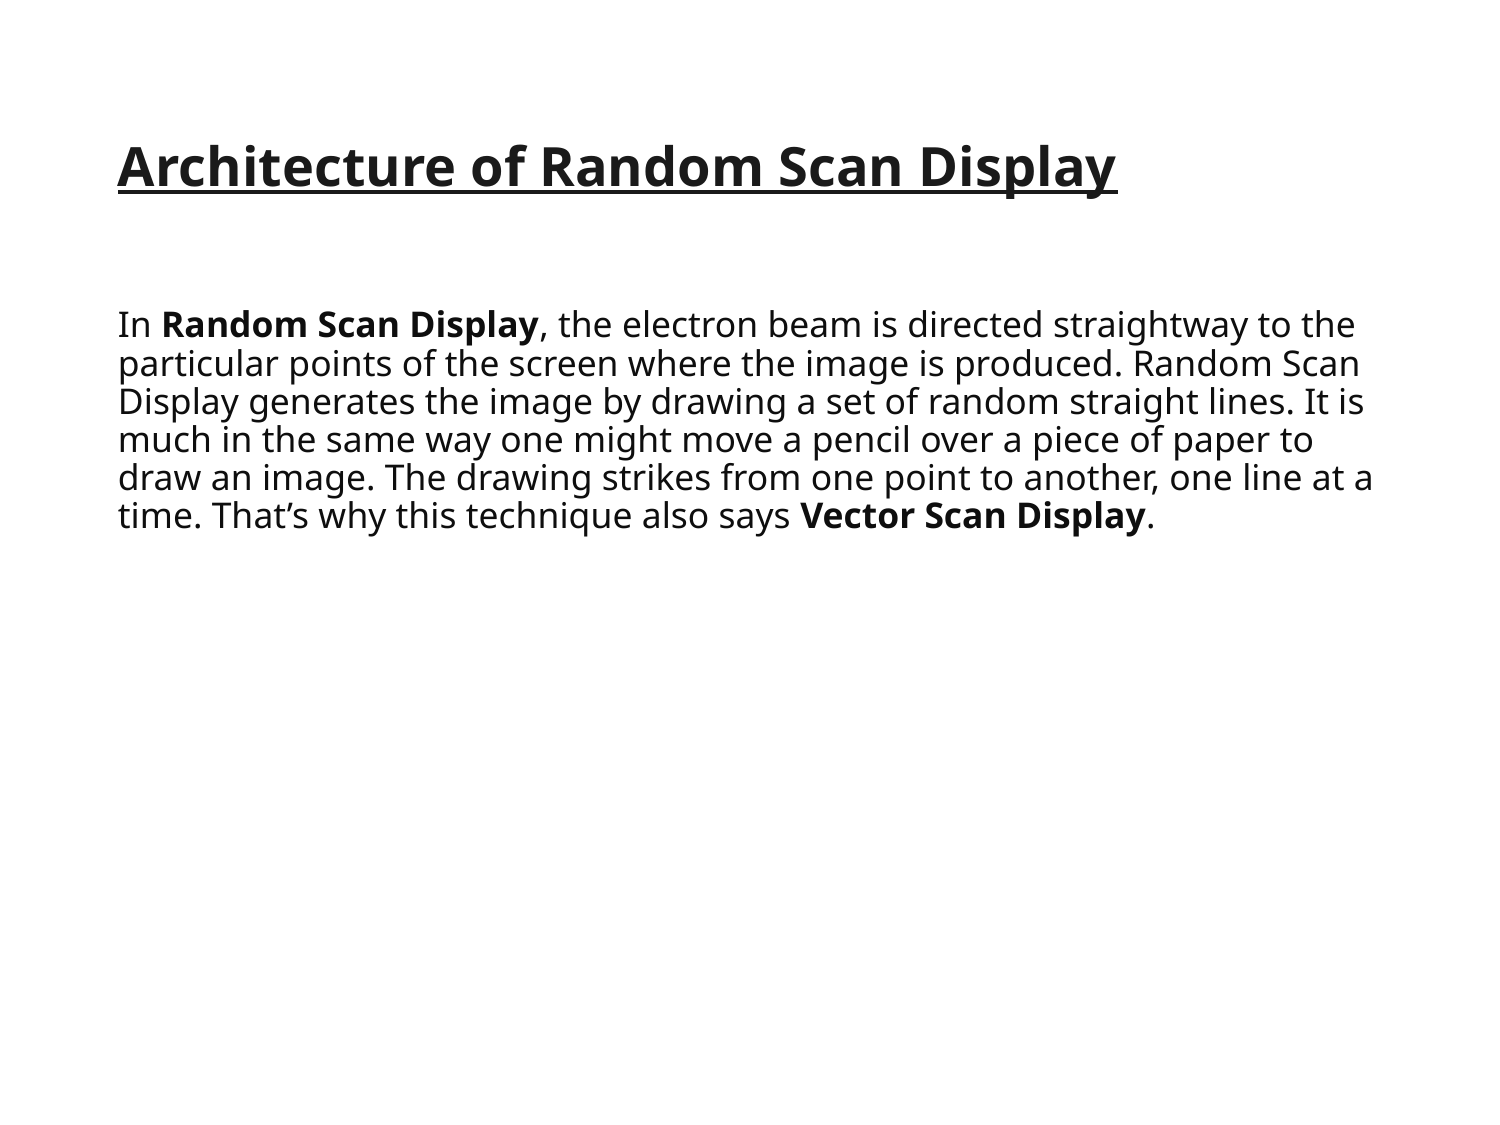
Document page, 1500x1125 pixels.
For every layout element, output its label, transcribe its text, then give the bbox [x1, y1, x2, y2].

list In Random Scan Display, the electron beam is directed straightway to the particular points of the screen where the image is produced. Random Scan Display generates the image by drawing a set of random straight lines. It is much in the same way one might move a pencil over a piece of paper to draw an image. The drawing strikes from one point to another, one line at a time. That’s why this technique also says Vector Scan Display. [103, 299, 1397, 1014]
title Architecture of Random Scan Display [103, 59, 1397, 278]
